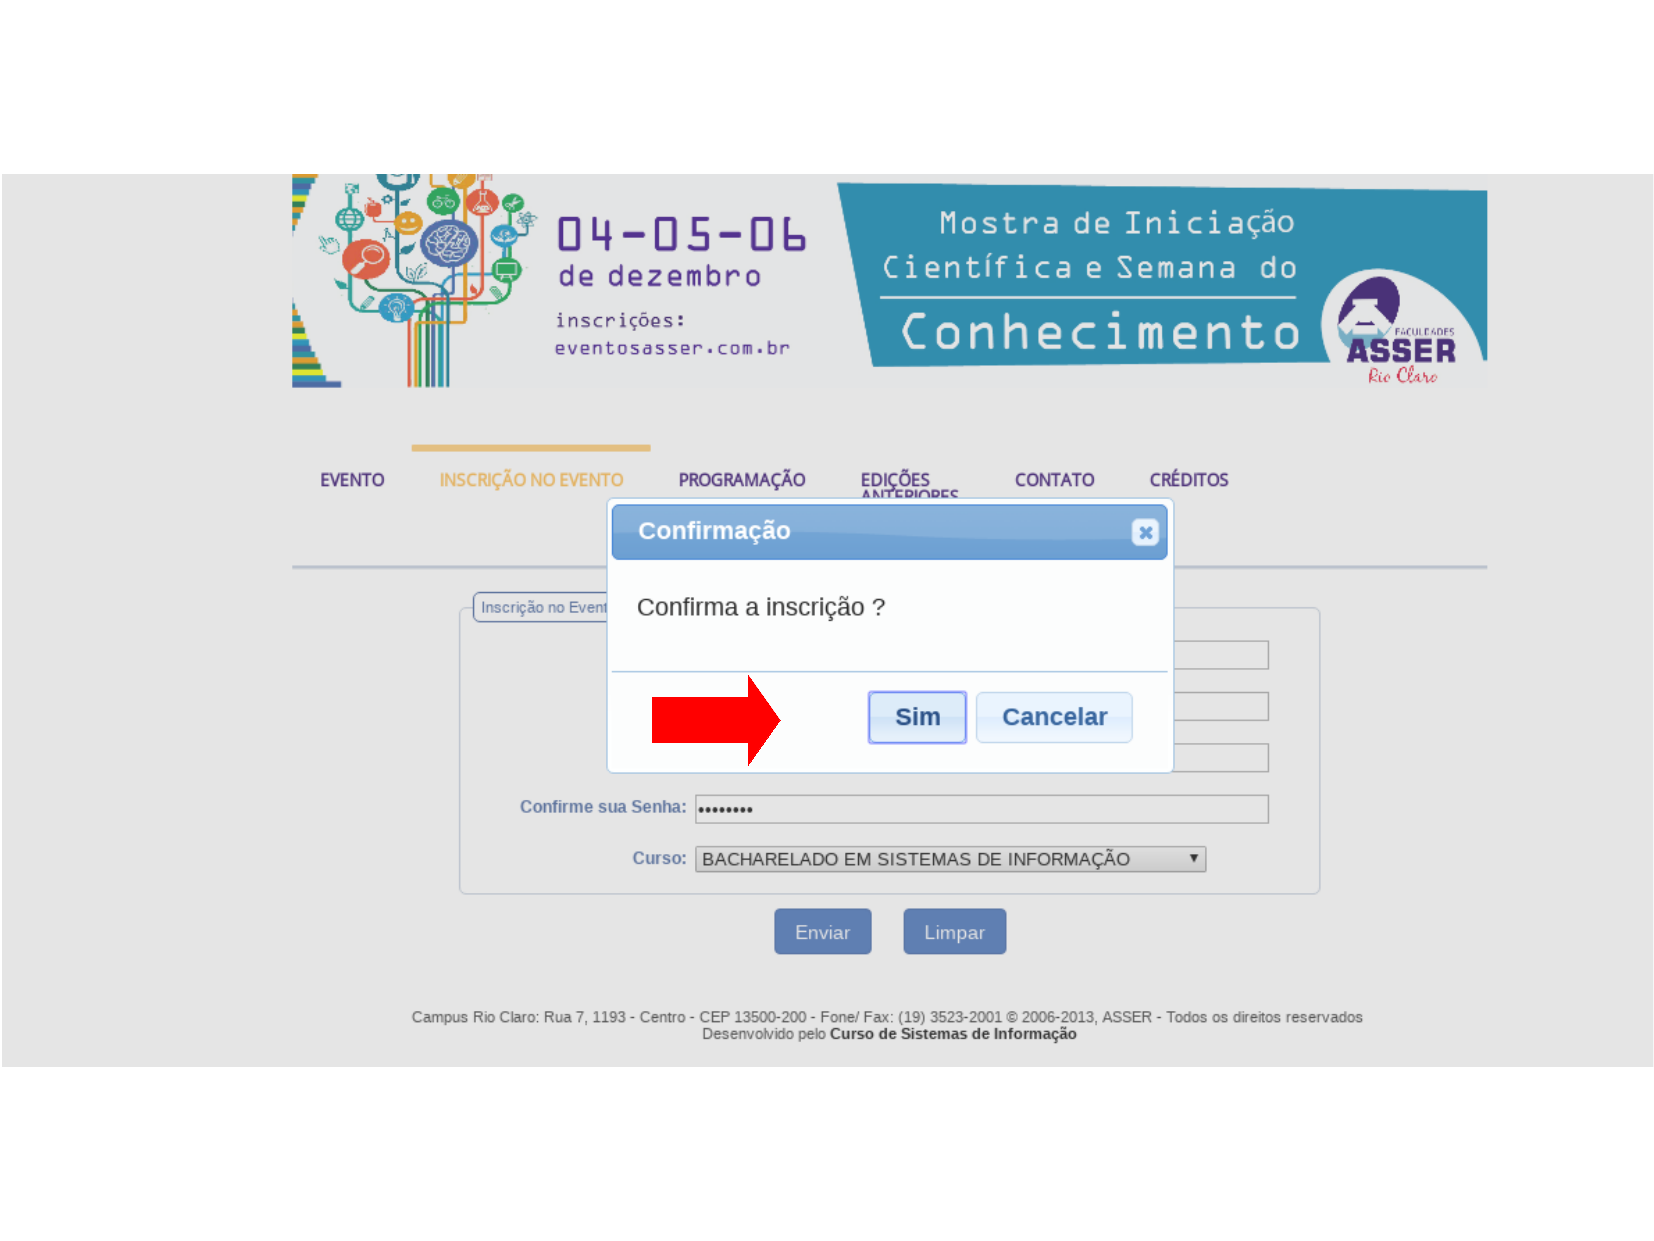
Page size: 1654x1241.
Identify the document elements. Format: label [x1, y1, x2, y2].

text_box [652, 675, 781, 766]
picture [2, 174, 1654, 1067]
